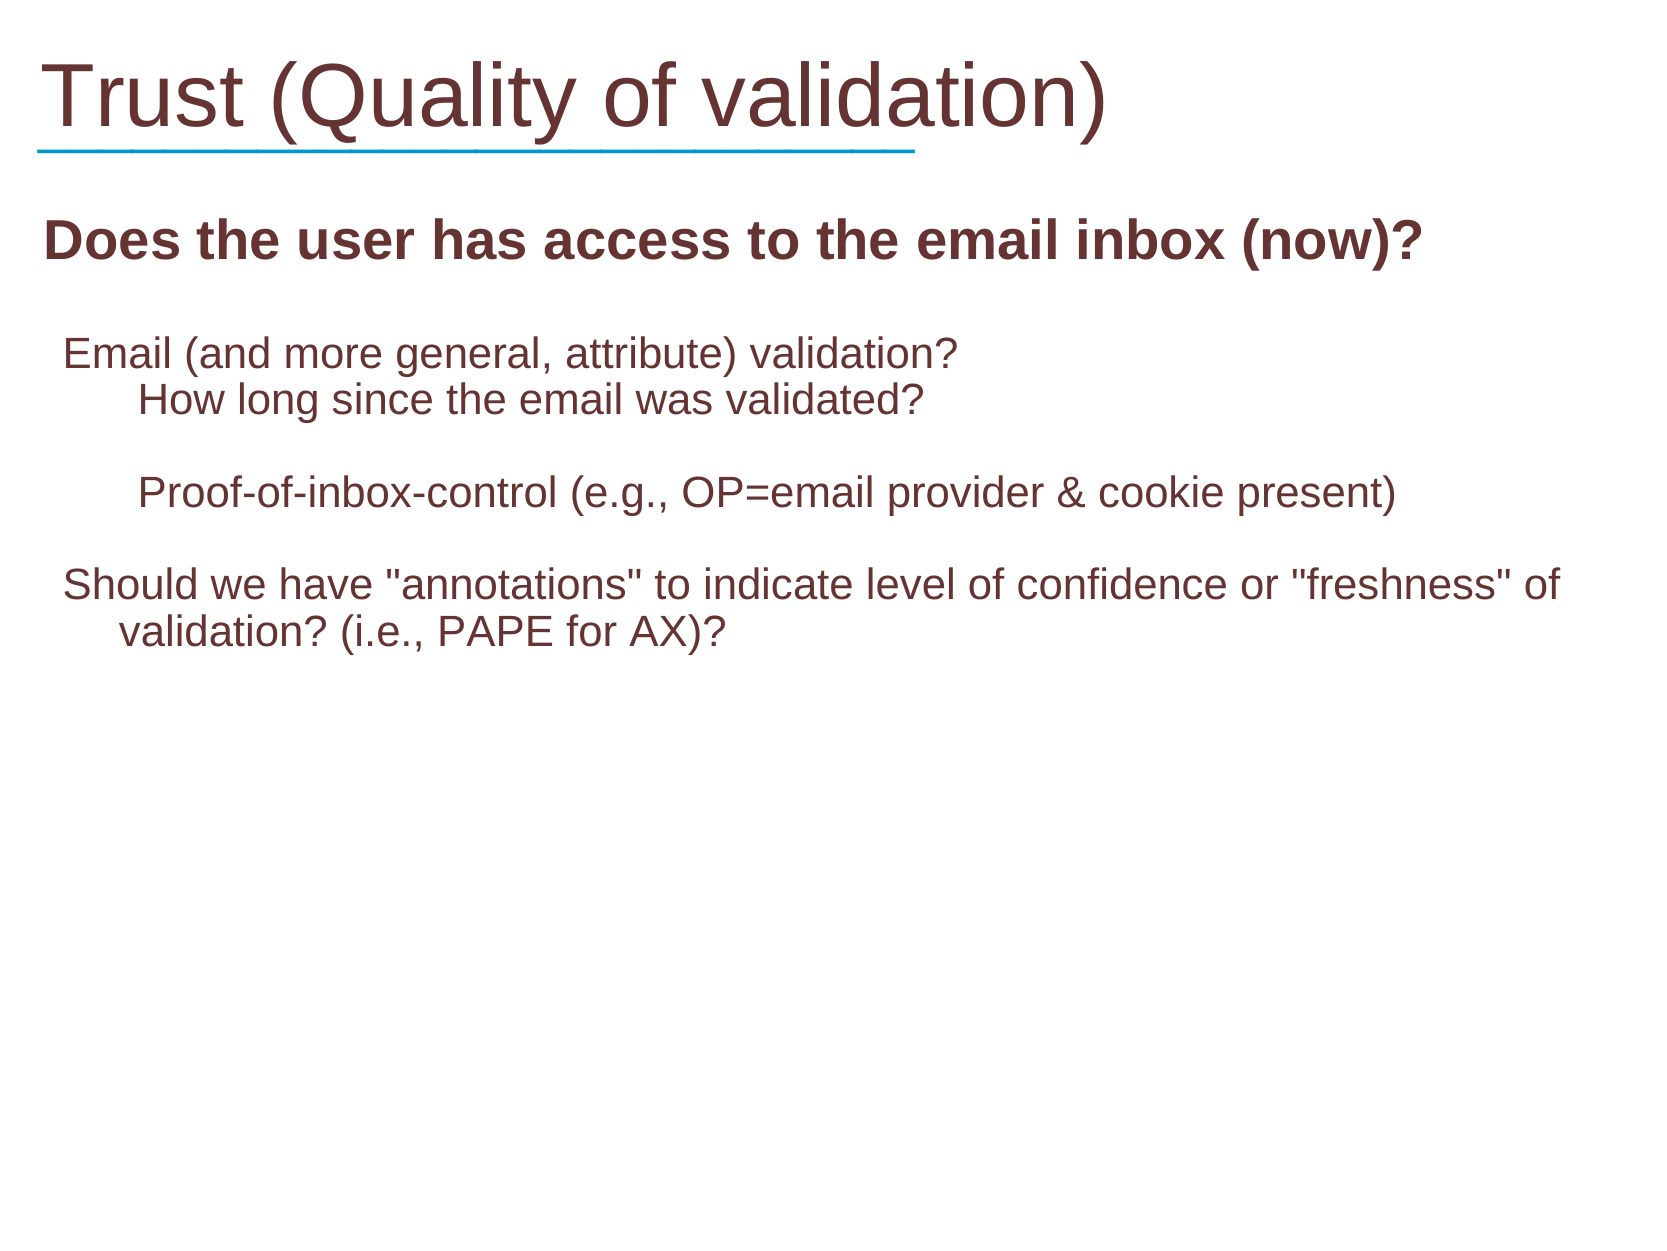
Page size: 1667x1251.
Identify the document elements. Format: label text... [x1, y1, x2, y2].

title Trust (Quality of validation) [40, 50, 1627, 201]
subtitle Does the user has access to the email inbox (now)? Email (and more general, attribute) validation? How long since the email was validated? Proof-of-inbox-control (e.g., OP=email provider & cookie present) Should we have "annotations" to indicate level of confidence or "freshness" of validation? (i.e., PAPE for AX)? [43, 211, 1613, 1104]
text_box ____________________________ [38, 95, 940, 156]
